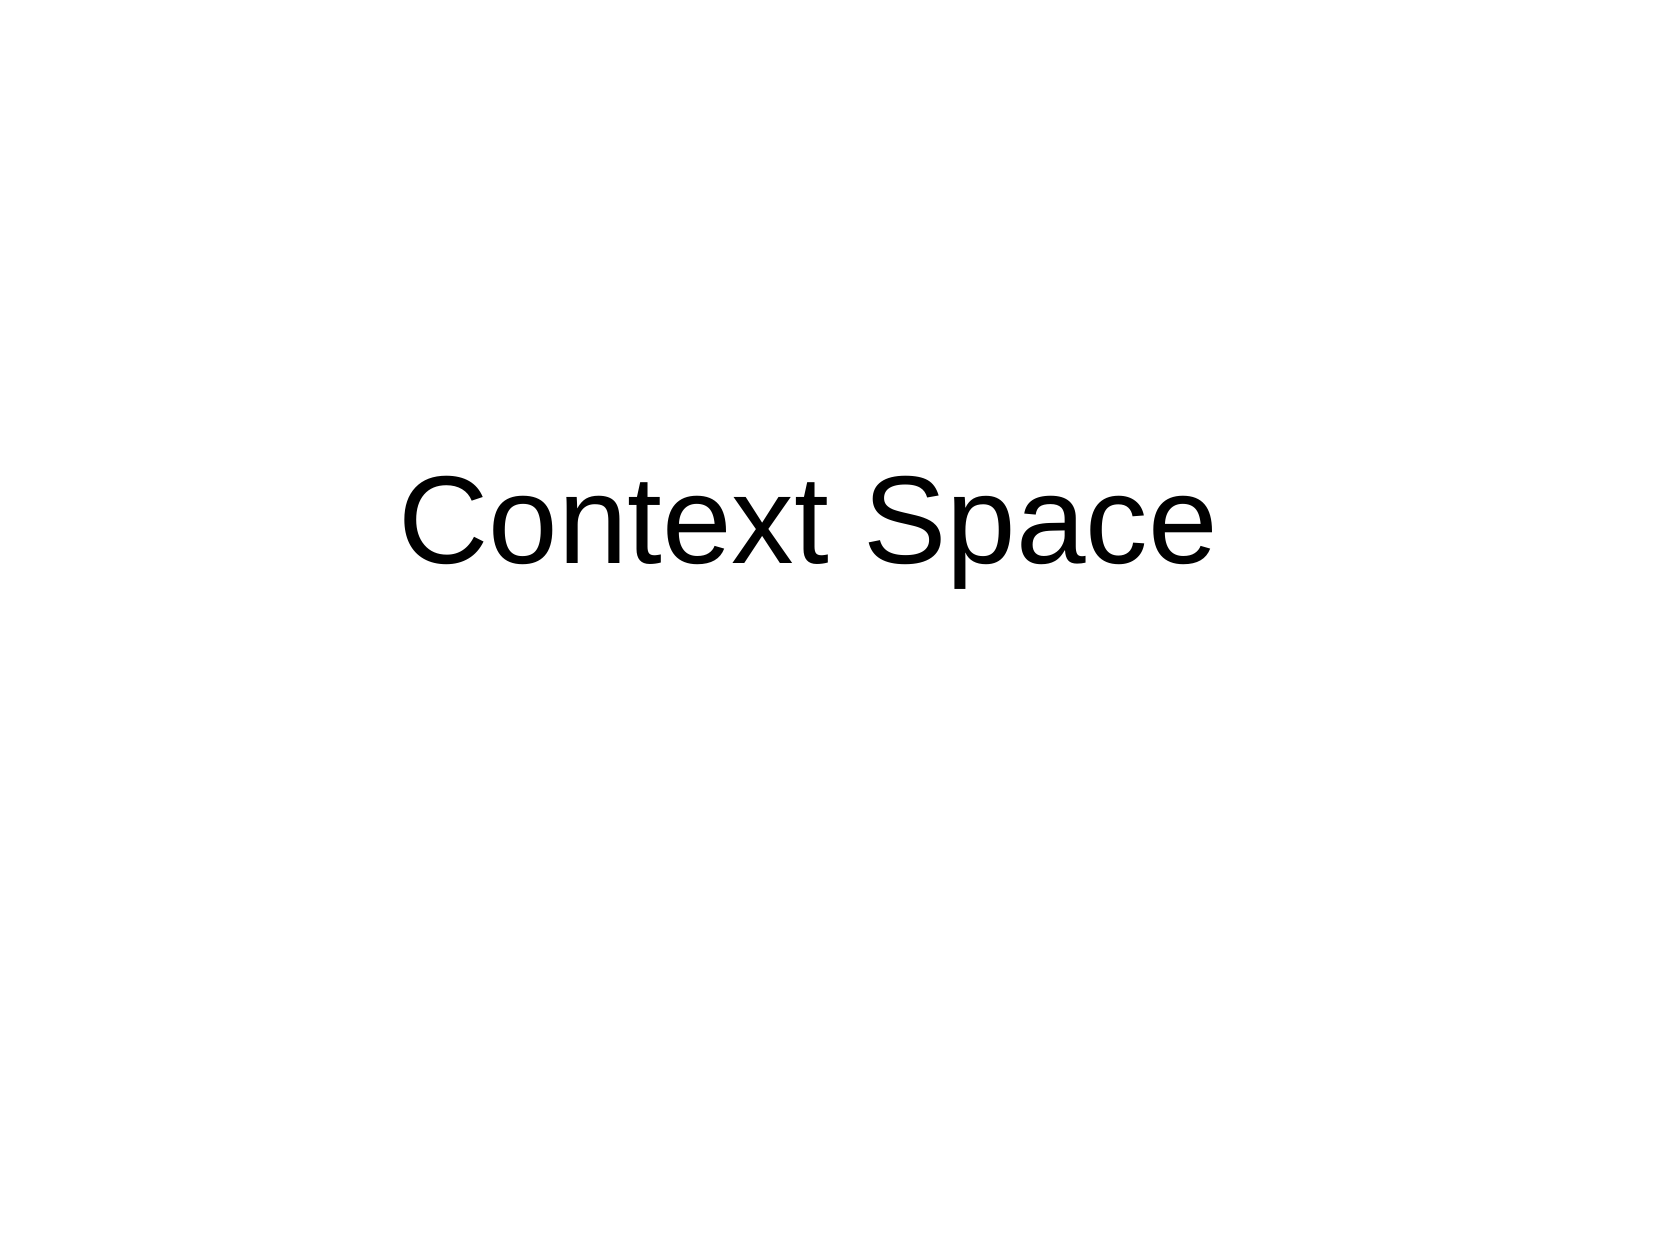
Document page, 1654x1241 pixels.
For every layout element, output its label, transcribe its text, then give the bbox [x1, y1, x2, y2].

text_box Context Space [383, 442, 1270, 598]
